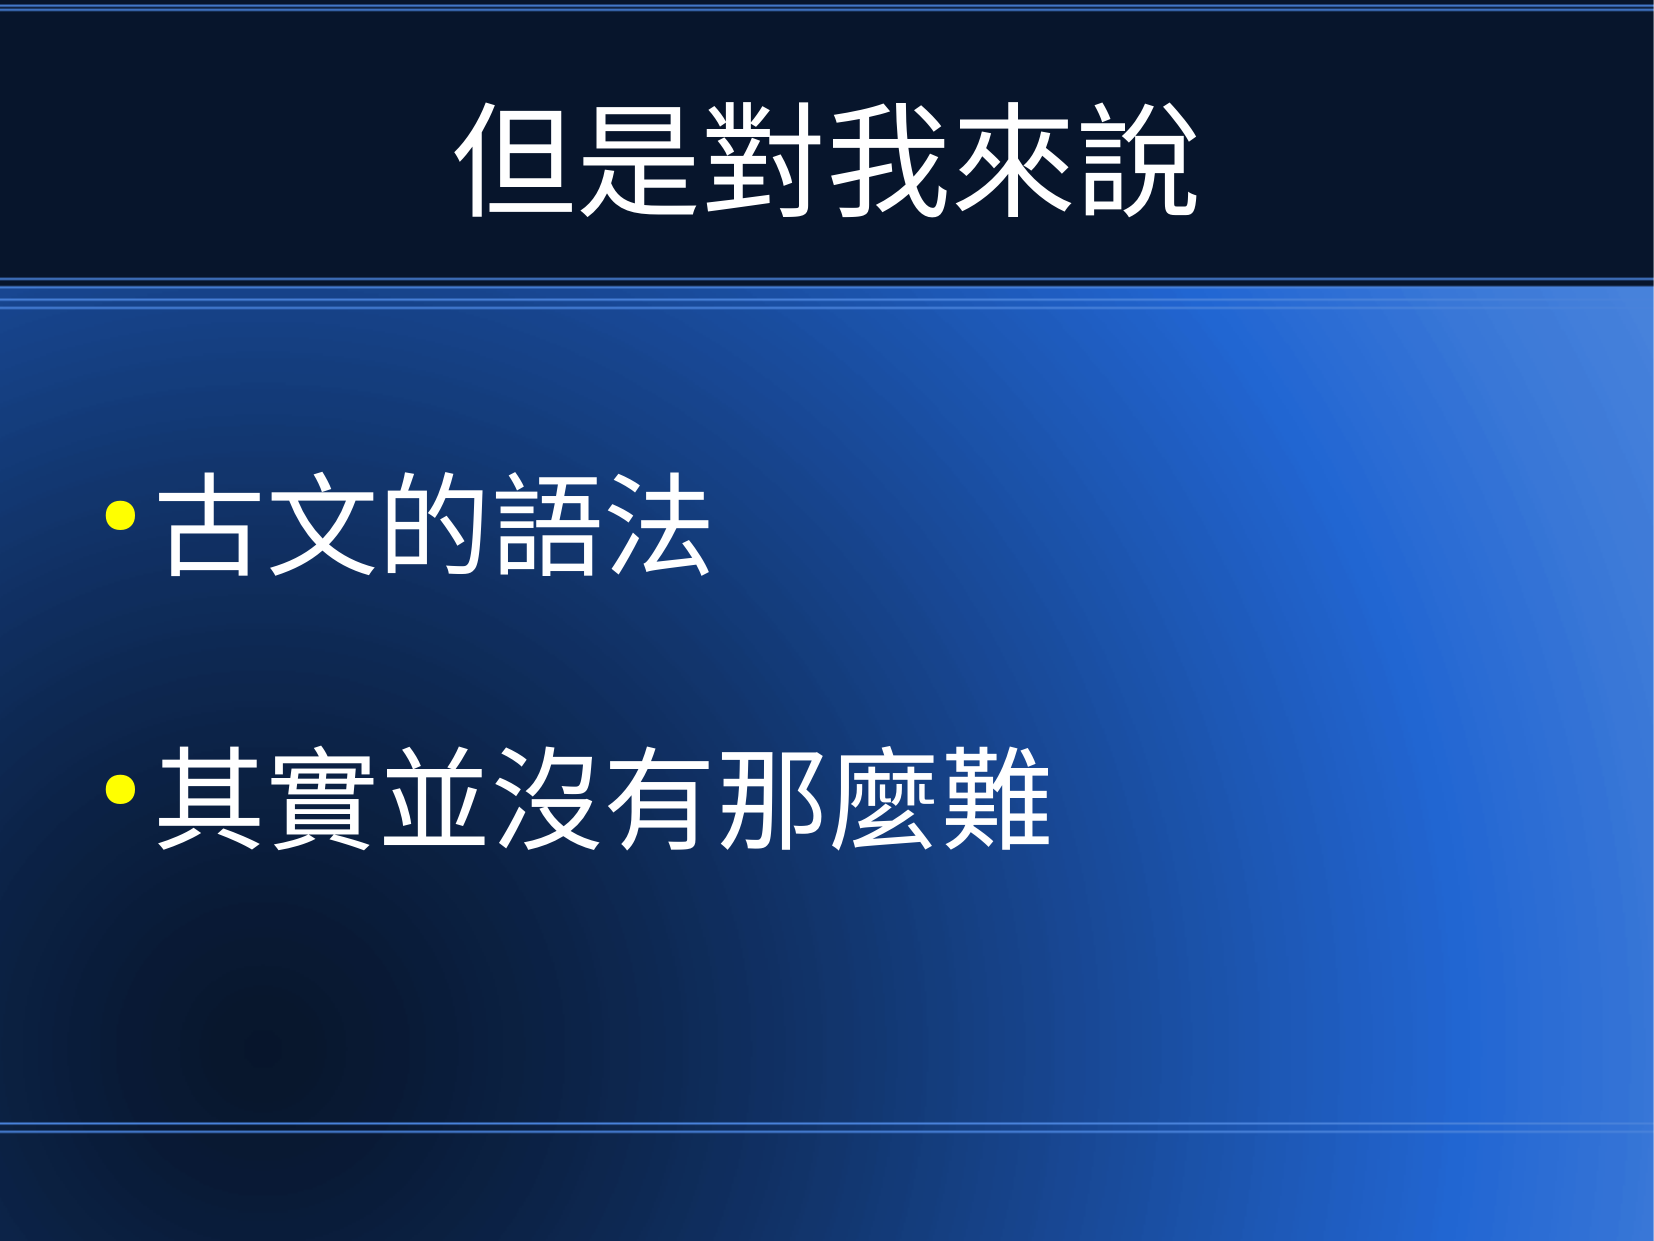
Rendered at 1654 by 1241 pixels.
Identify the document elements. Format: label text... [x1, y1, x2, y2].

list 古文的語法 其實並沒有那麼難 [82, 355, 1571, 1241]
title 但是對我來說 [82, 49, 1571, 257]
picture [0, 0, 1654, 1241]
